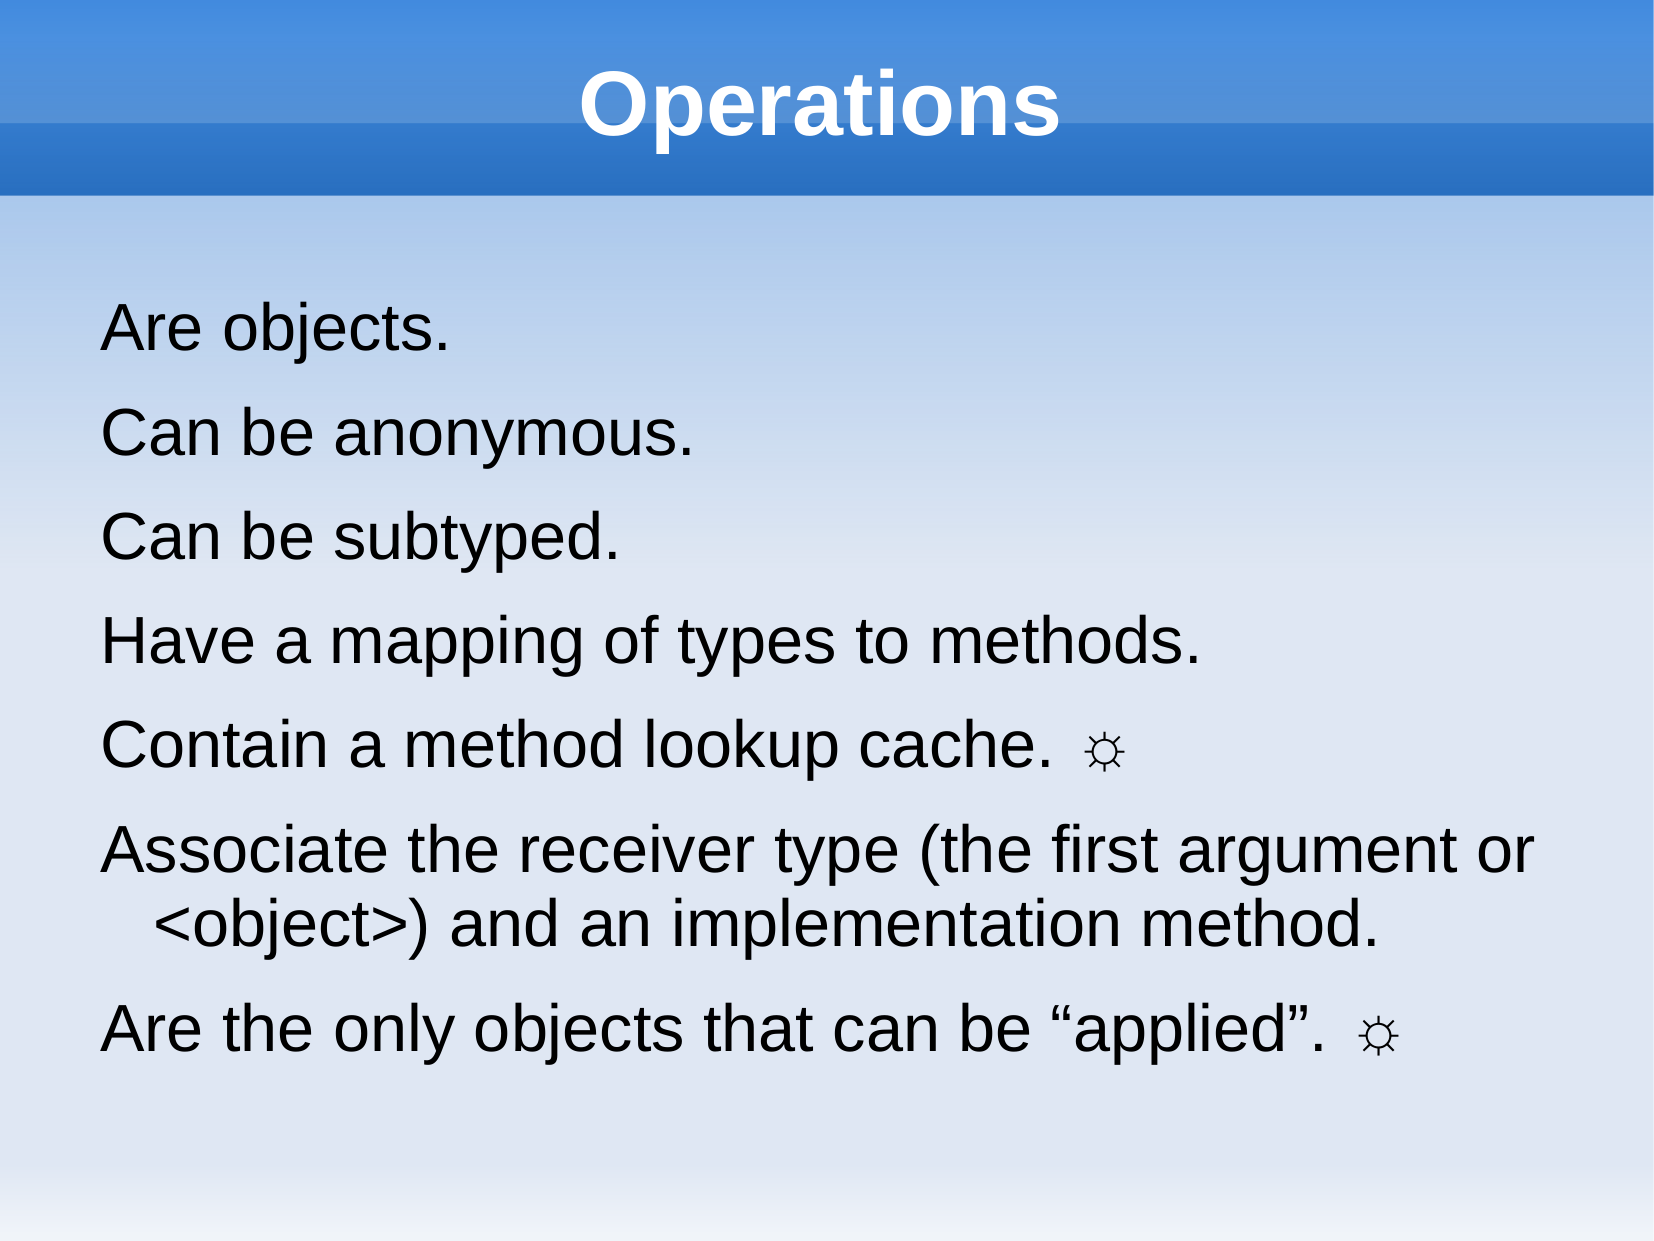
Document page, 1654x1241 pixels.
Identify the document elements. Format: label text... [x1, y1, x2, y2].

title Operations [76, 7, 1565, 200]
picture [0, 0, 1654, 1241]
list Are objects. Can be anonymous. Can be subtyped. Have a mapping of types to methods. Contain a method lookup cache. ☼ Associate the receiver type (the first argument or <object>) and an implementation method. Are the only objects that can be “applied”. ☼ [82, 290, 1571, 1094]
